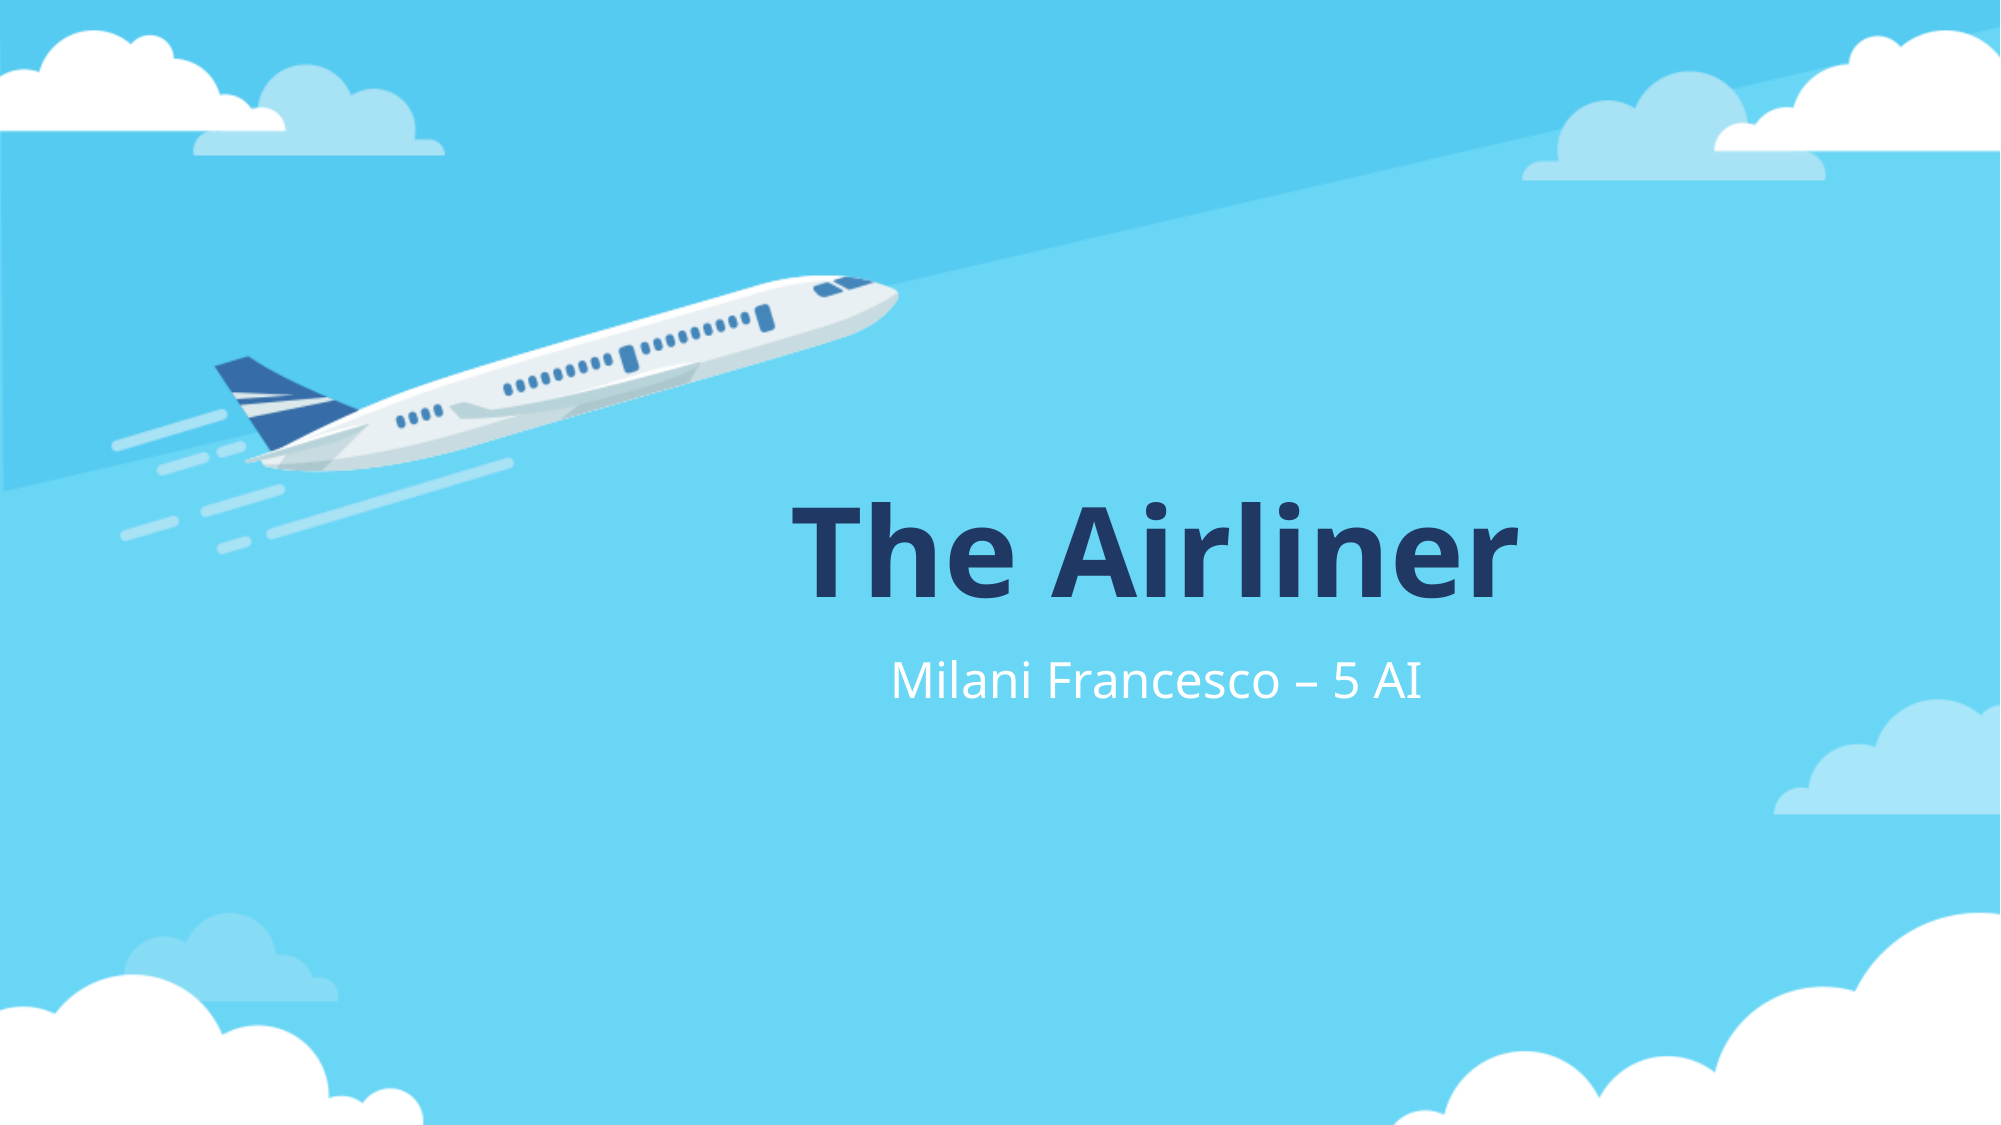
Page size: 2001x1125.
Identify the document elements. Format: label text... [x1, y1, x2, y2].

title The Airliner [450, 240, 1863, 633]
subtitle Milani Francesco – 5 AI [450, 647, 1863, 919]
picture [0, 0, 2001, 1125]
